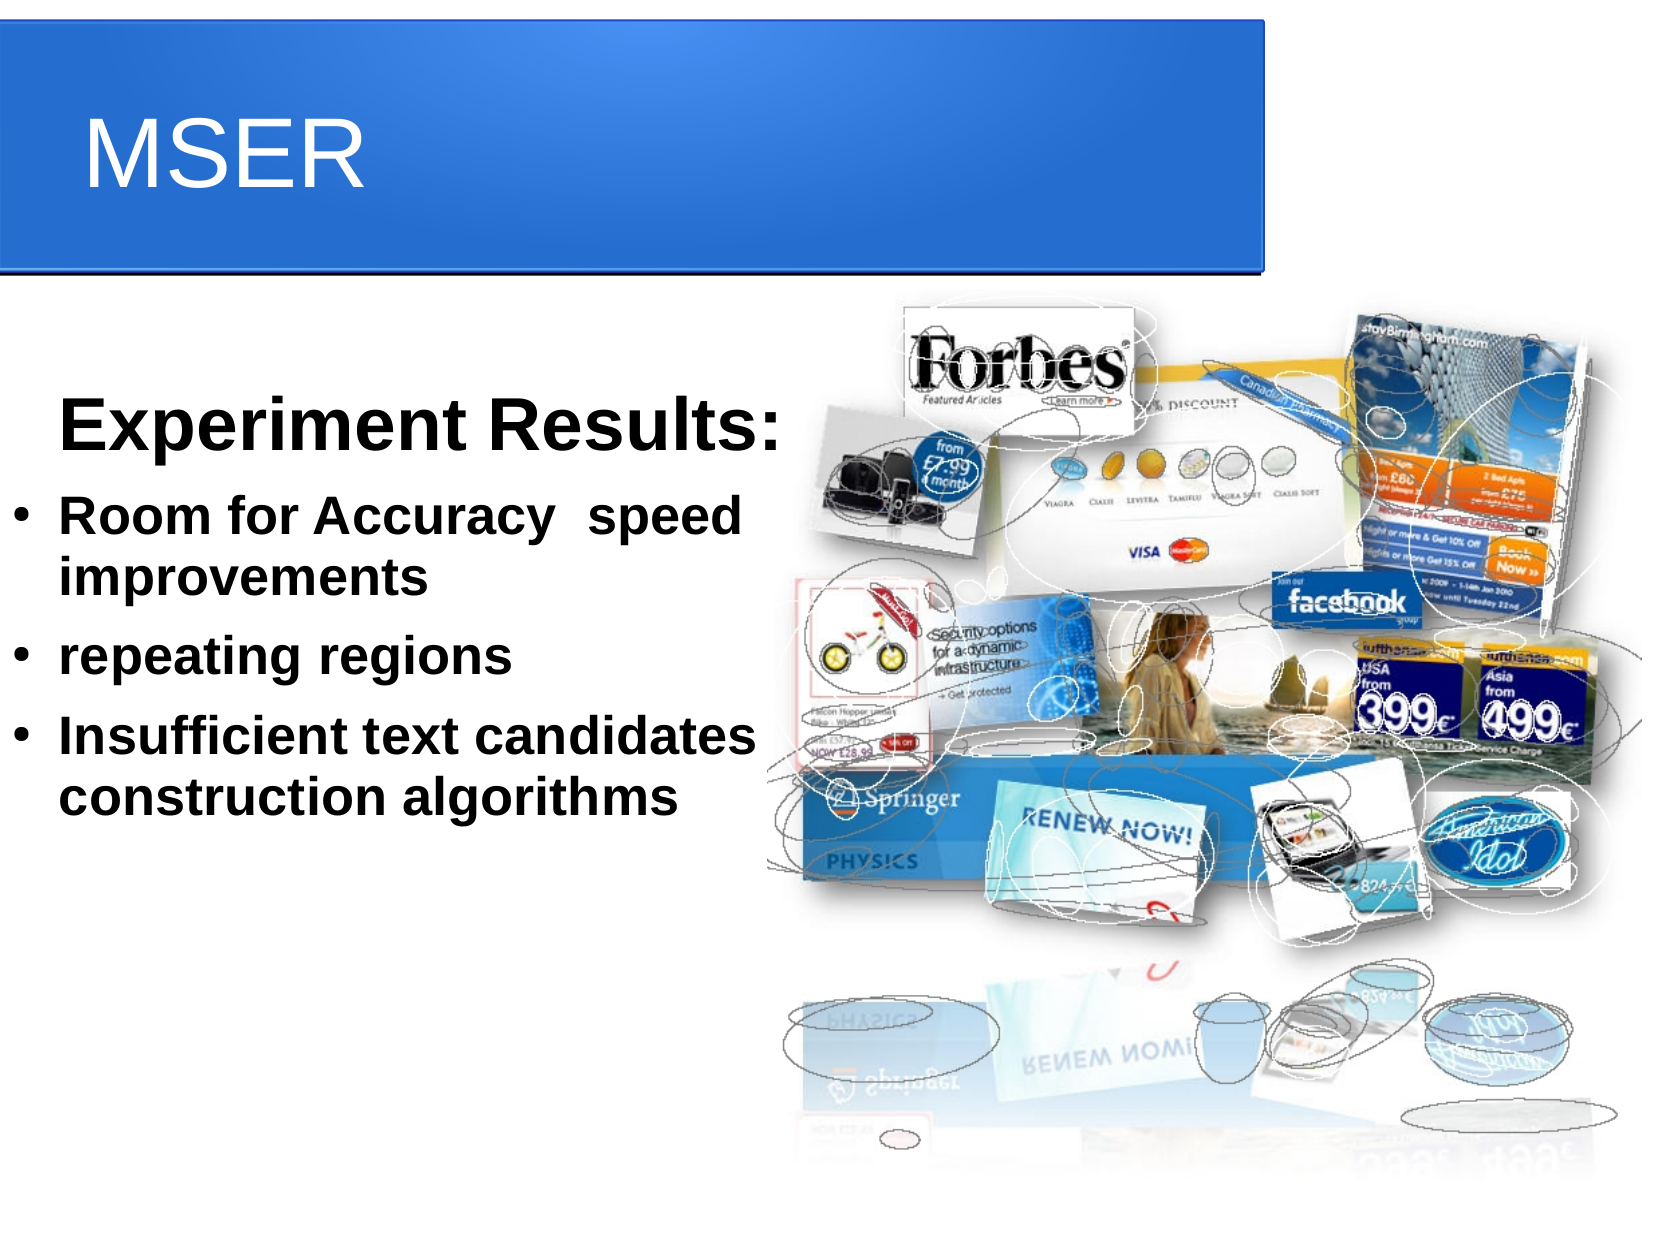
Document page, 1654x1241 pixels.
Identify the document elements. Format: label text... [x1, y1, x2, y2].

text_box Experiment Results: Room for Accuracy speed improvements repeating regions Insufficient text candidates construction algorithms [0, 382, 910, 1146]
title MSER [82, 49, 1250, 257]
picture [767, 289, 1642, 1229]
